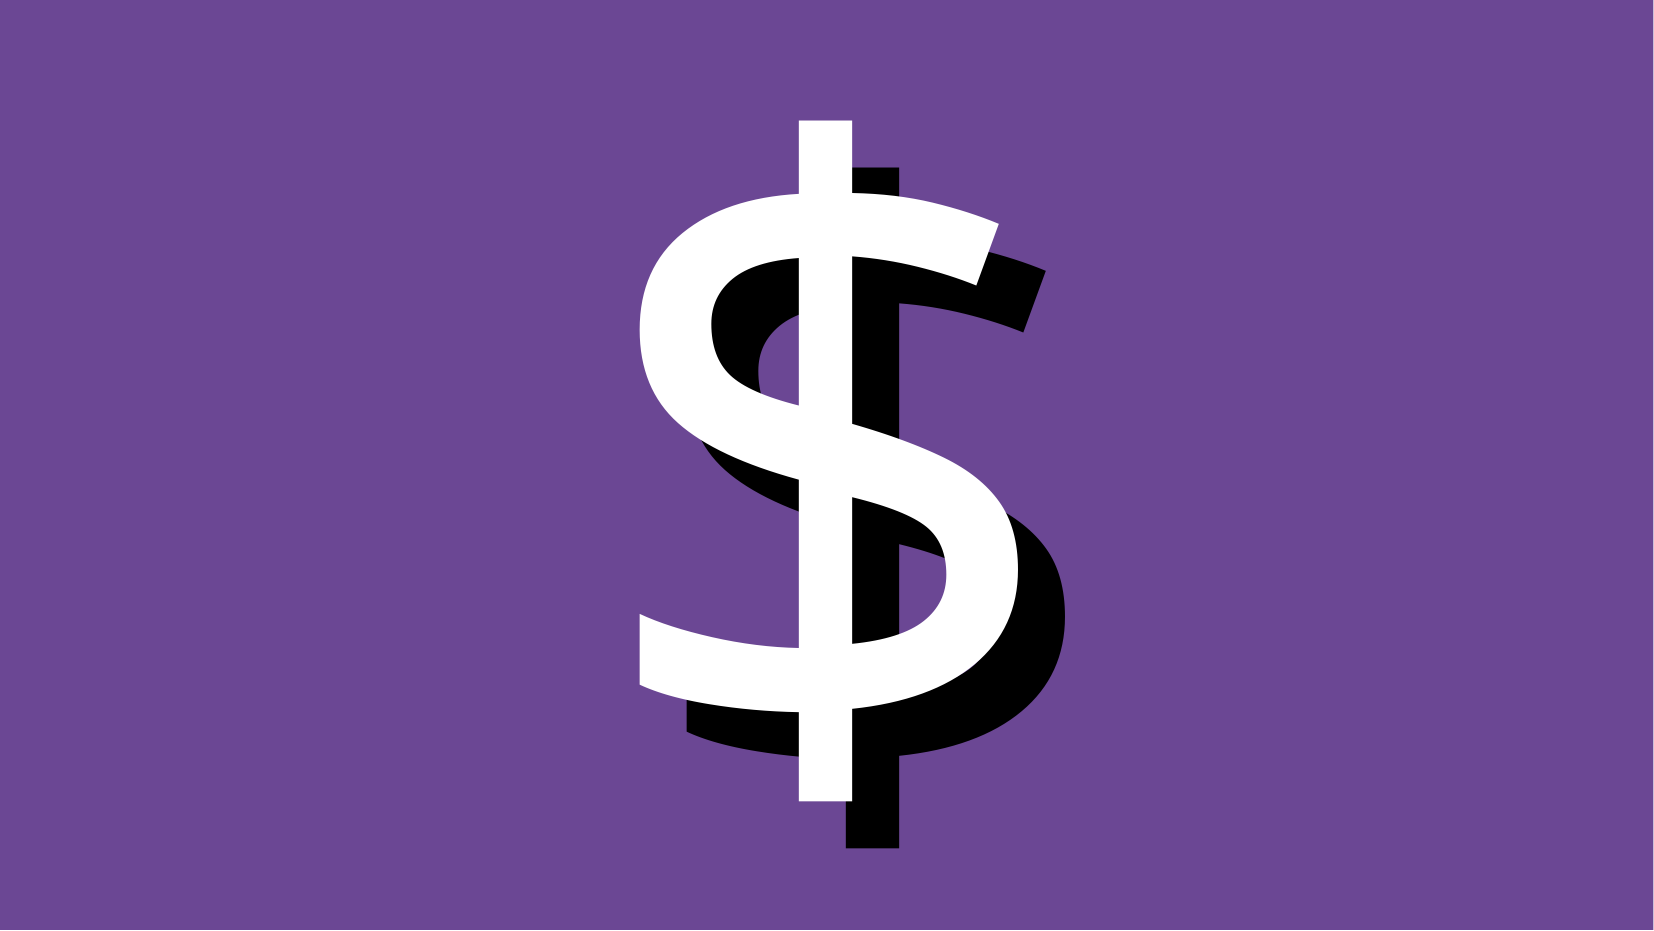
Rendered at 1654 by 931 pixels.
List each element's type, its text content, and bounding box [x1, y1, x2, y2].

subtitle $ [414, 0, 1240, 898]
